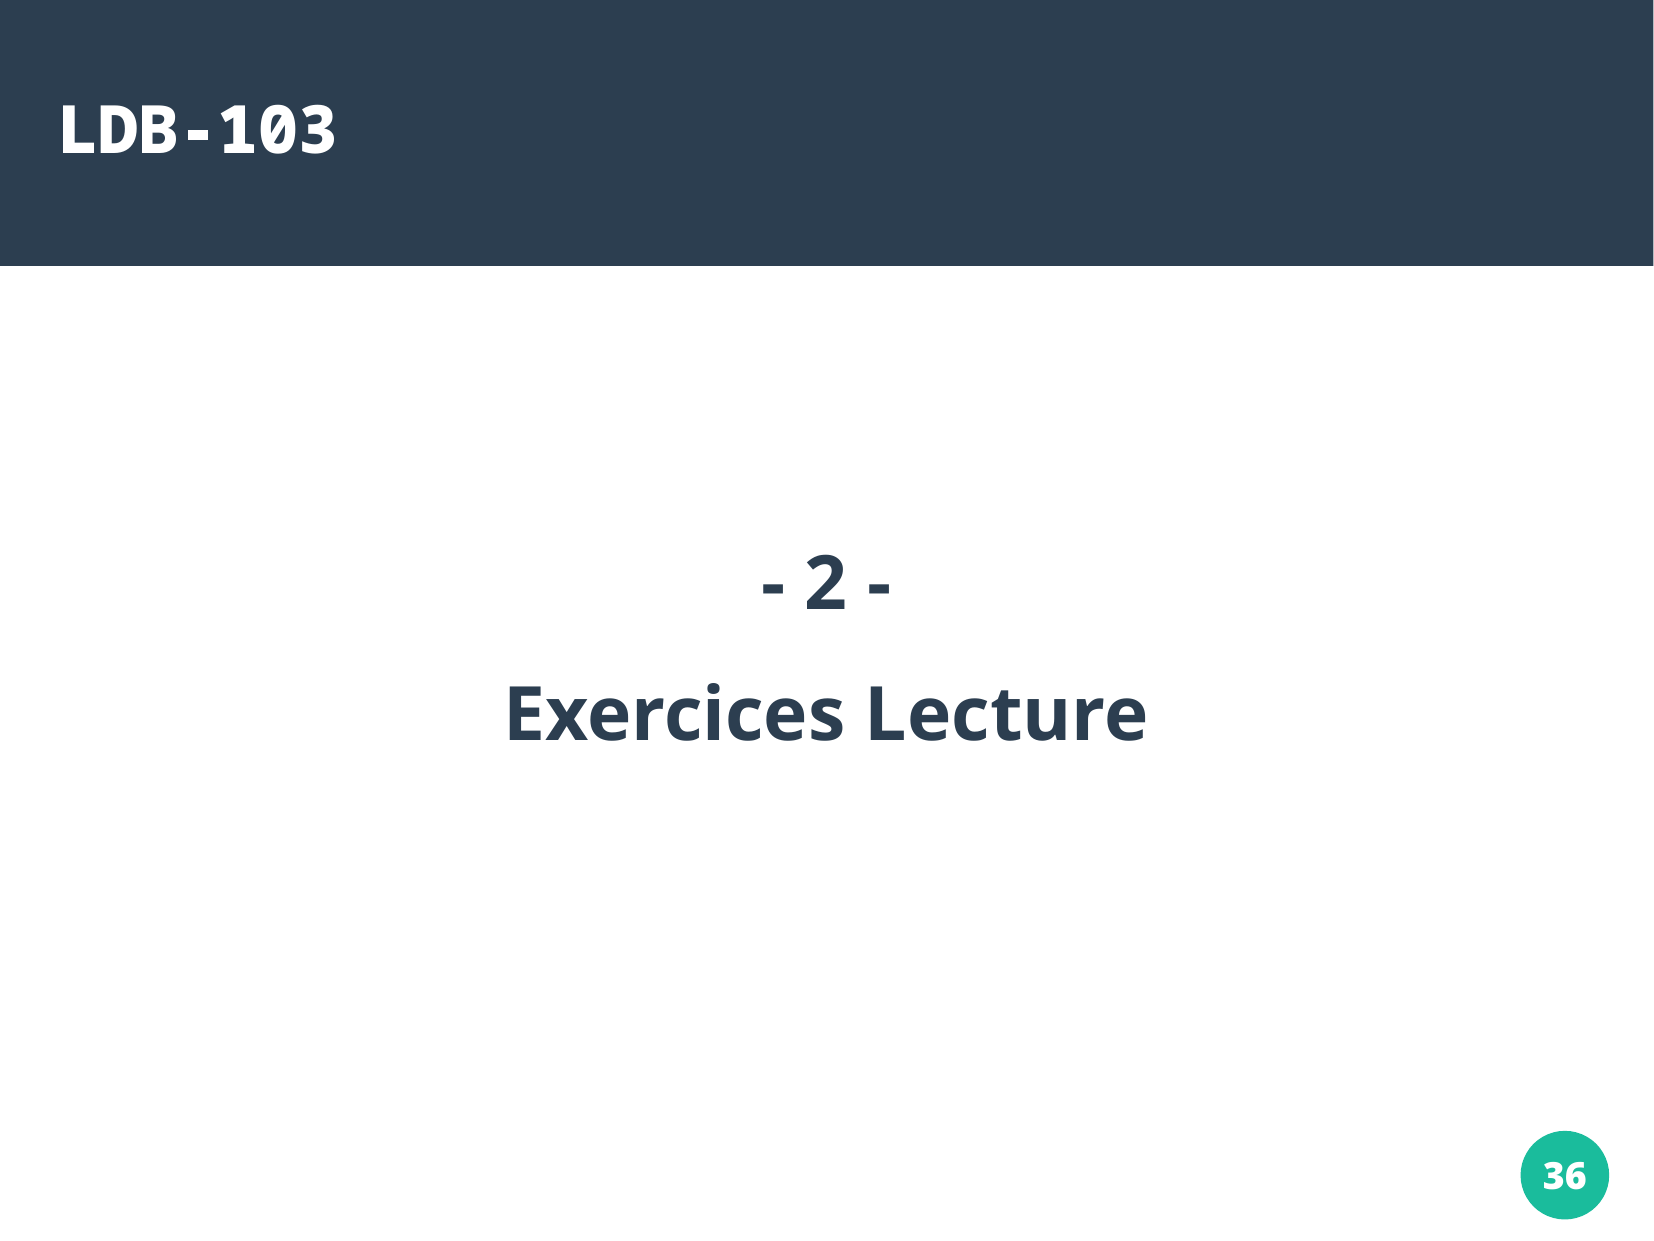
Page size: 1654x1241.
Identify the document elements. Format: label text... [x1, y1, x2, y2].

title LDB-103 [58, 49, 1595, 207]
list - 2 - Exercices Lecture [0, 265, 1653, 1181]
